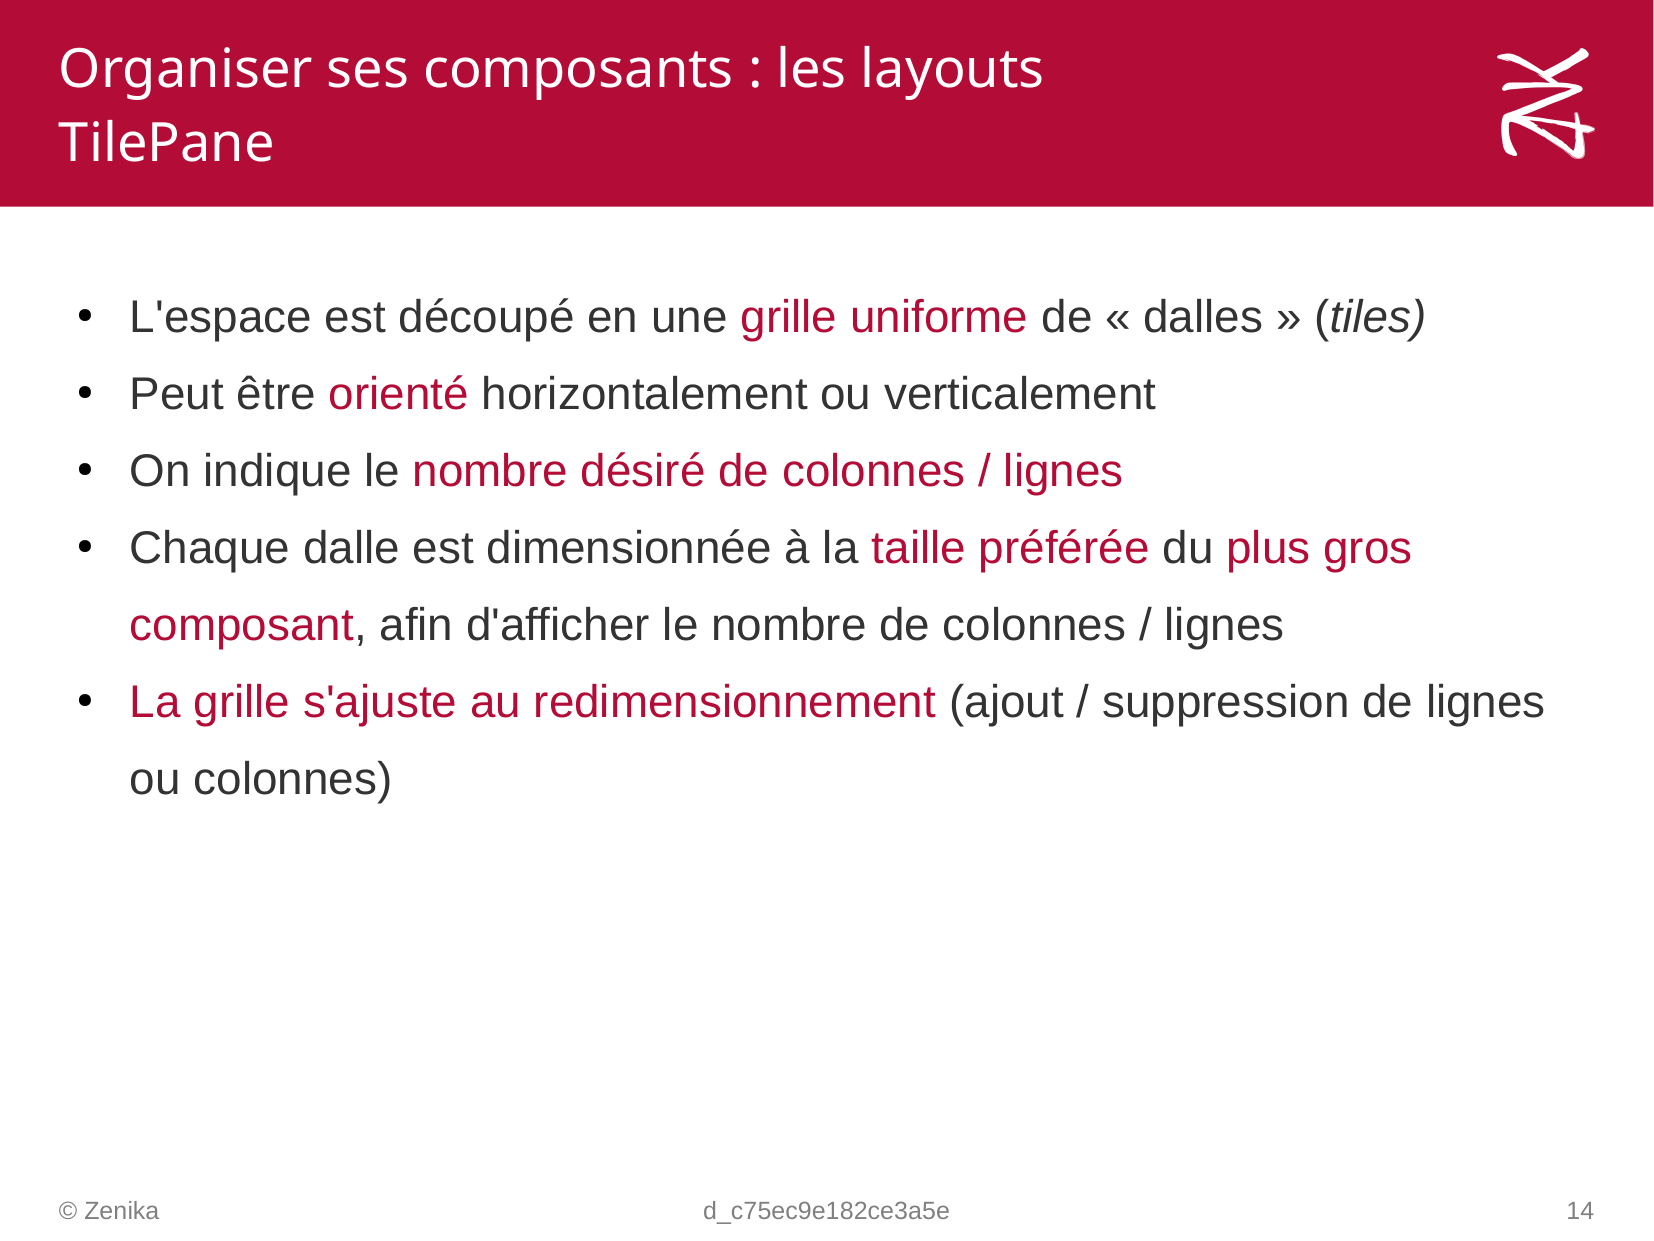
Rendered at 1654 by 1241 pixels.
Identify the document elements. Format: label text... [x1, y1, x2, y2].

title Organiser ses composants : les layouts TilePane [59, 29, 1595, 178]
list L'espace est découpé en une grille uniforme de « dalles » (tiles) Peut être orienté horizontalement ou verticalement On indique le nombre désiré de colonnes / lignes Chaque dalle est dimensionnée à la taille préférée du plus gros composant, afin d'afficher le nombre de colonnes / lignes La grille s'ajuste au redimensionnement (ajout / suppression de lignes ou colonnes) [59, 265, 1595, 1182]
